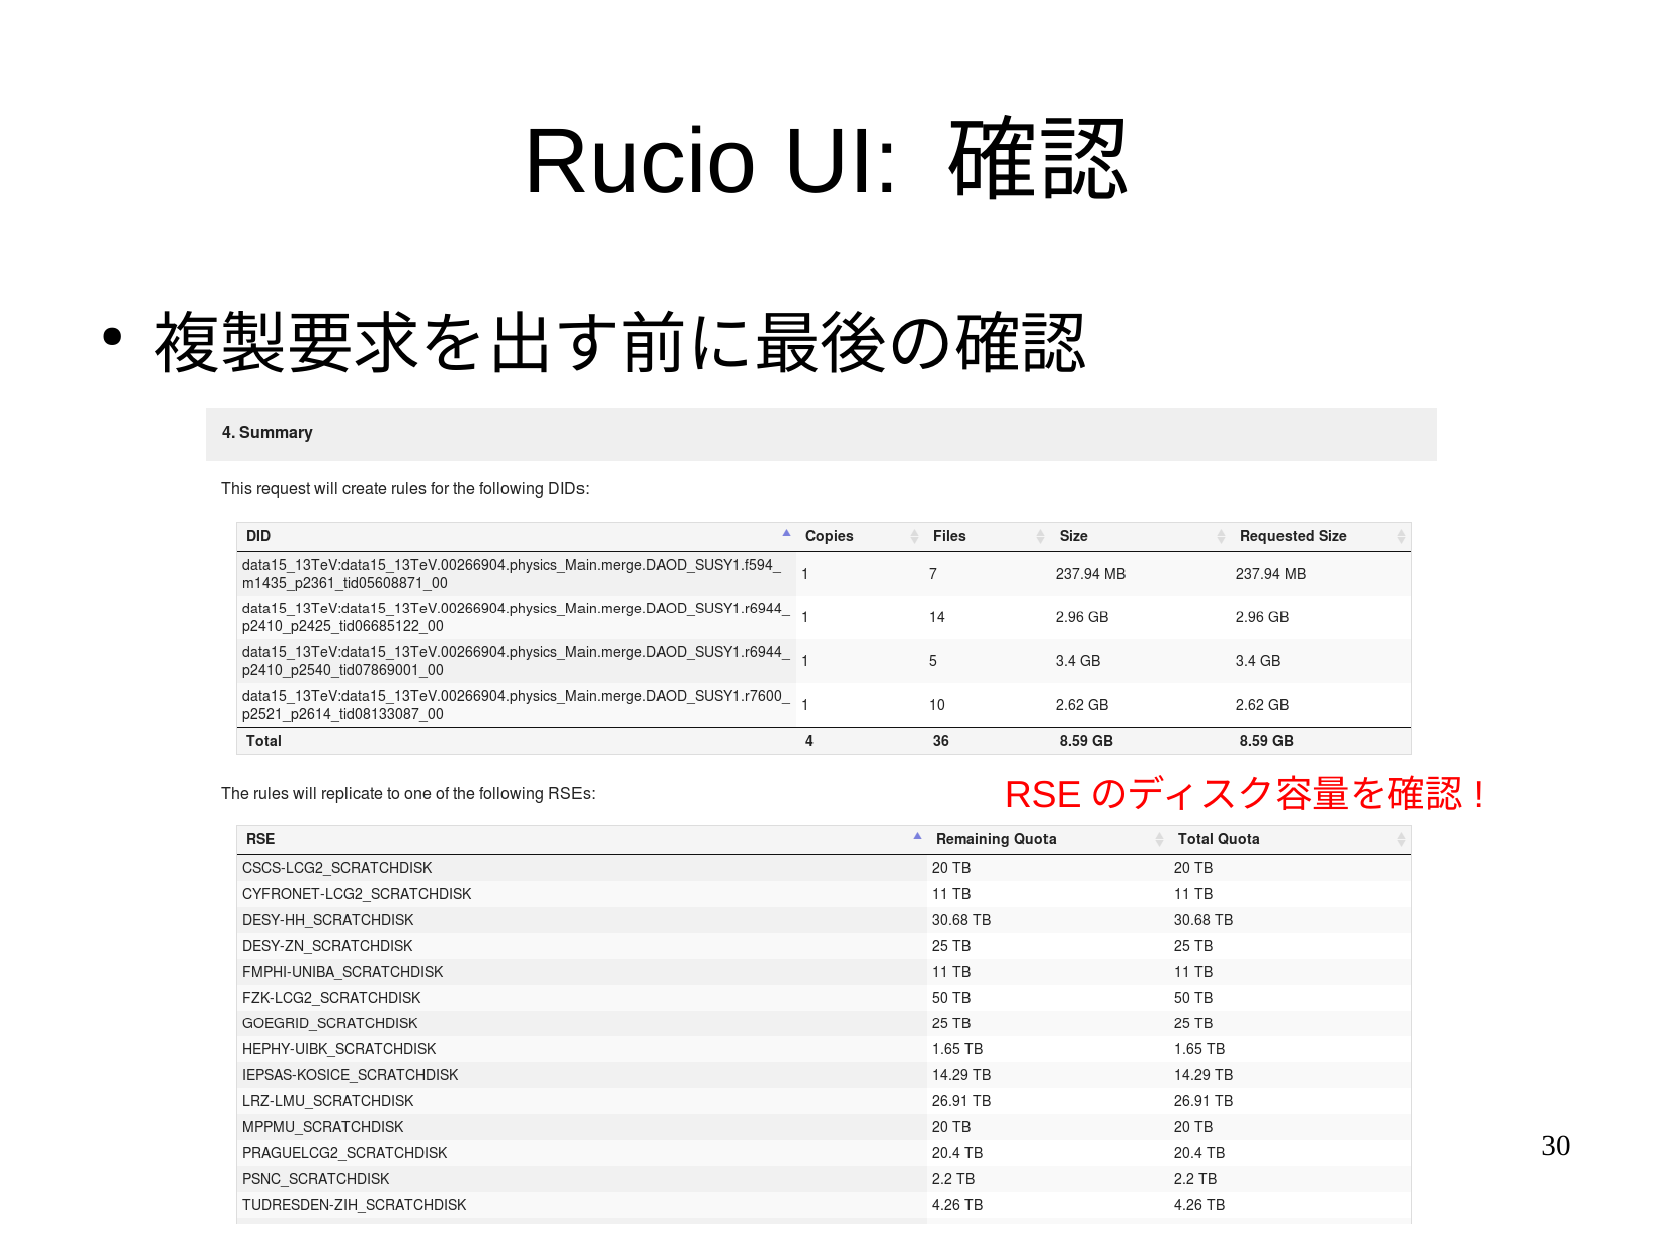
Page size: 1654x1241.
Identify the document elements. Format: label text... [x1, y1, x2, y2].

text_box RSEのディスク容量を確認! [990, 756, 1516, 820]
title Rucio UI: 確認 [82, 49, 1571, 257]
picture [191, 408, 1437, 1224]
list 複製要求を出す前に最後の確認 [82, 290, 1571, 1010]
